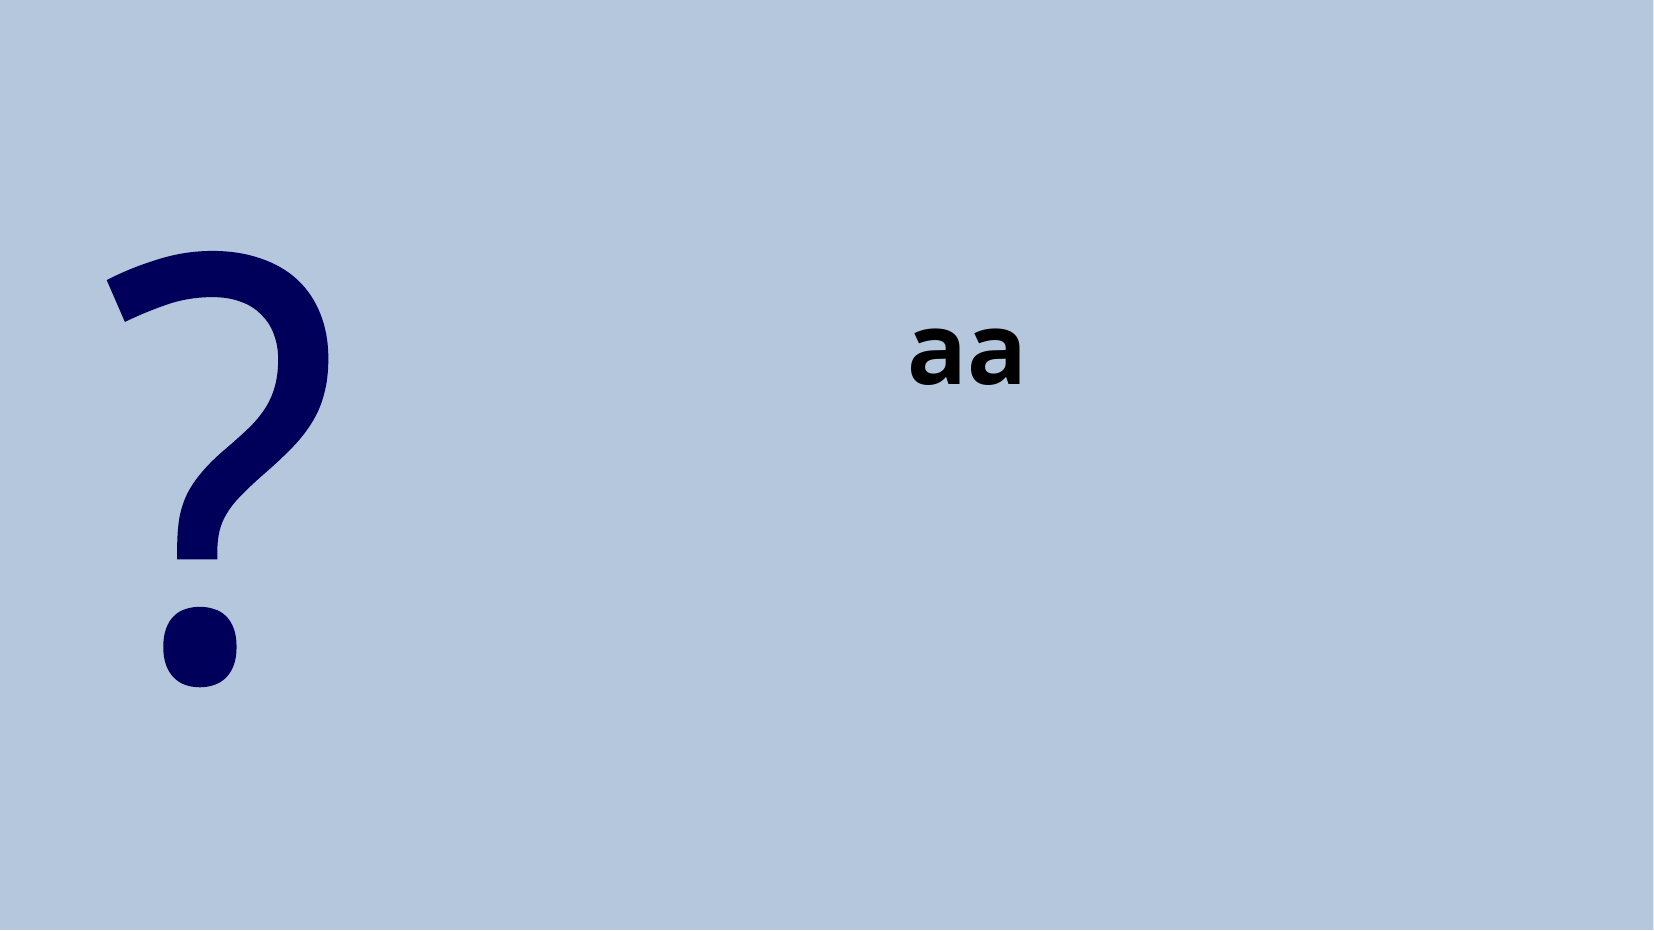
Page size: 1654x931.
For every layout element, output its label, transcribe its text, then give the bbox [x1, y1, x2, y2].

picture [91, 234, 346, 696]
text_box aa [381, 60, 1553, 632]
